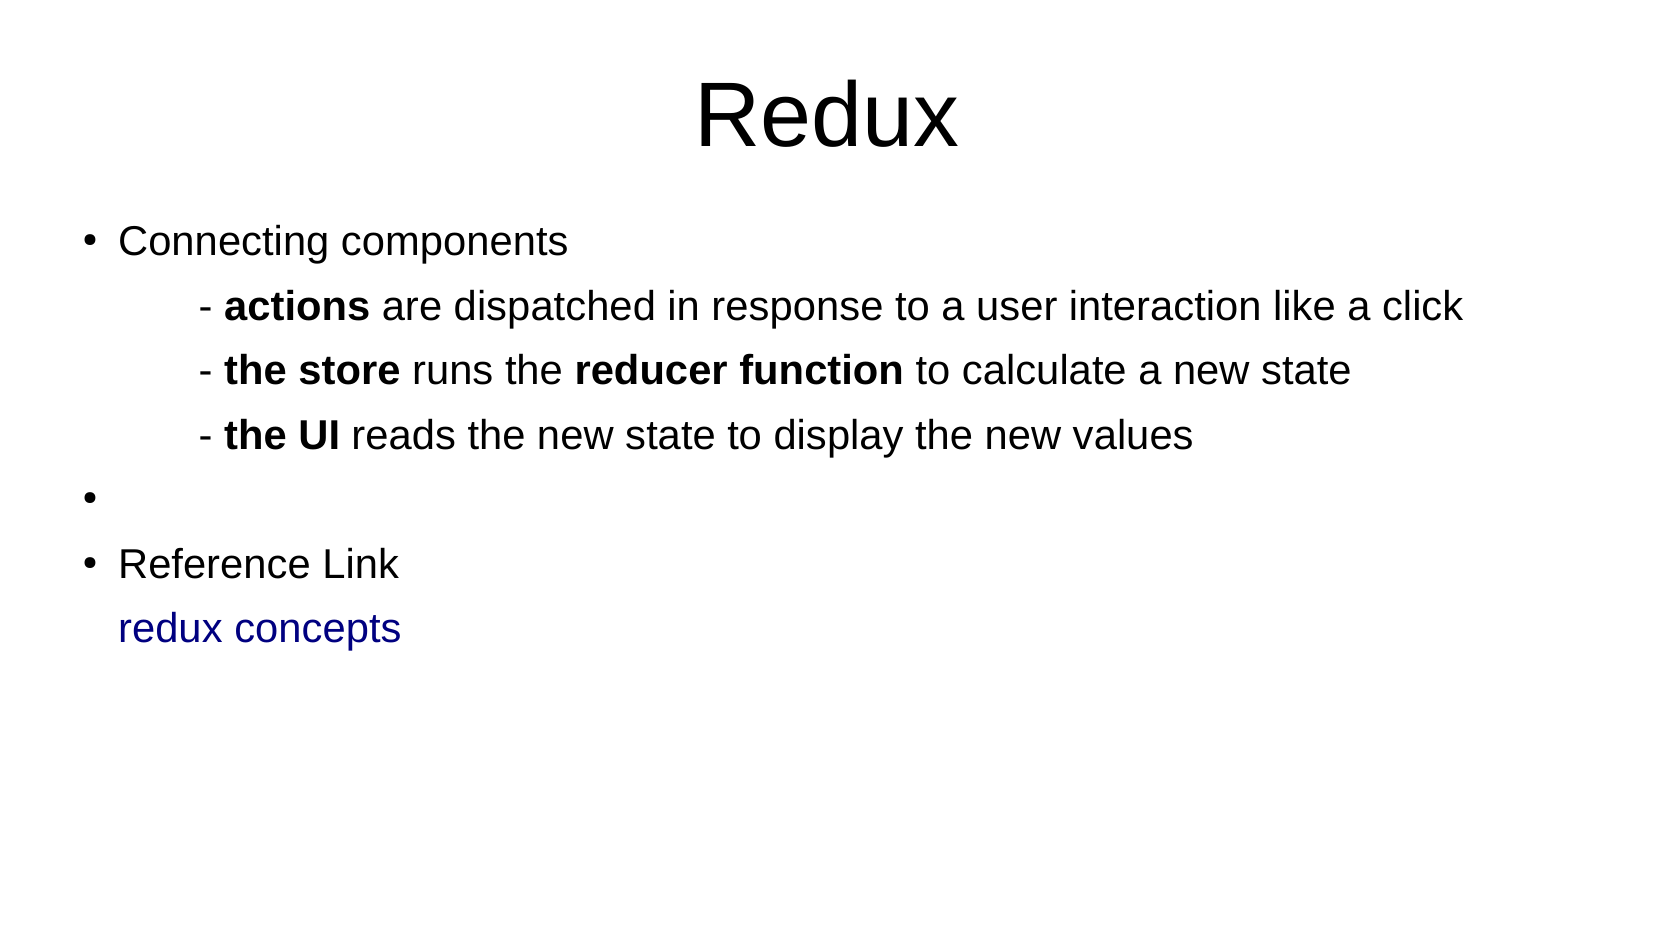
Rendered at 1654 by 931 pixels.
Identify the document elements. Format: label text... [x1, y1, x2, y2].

title Redux [82, 37, 1571, 193]
list Connecting components - actions are dispatched in response to a user interaction like a click - the store runs the reducer function to calculate a new state - the UI reads the new state to display the new values Reference Link redux concepts [82, 217, 1571, 758]
